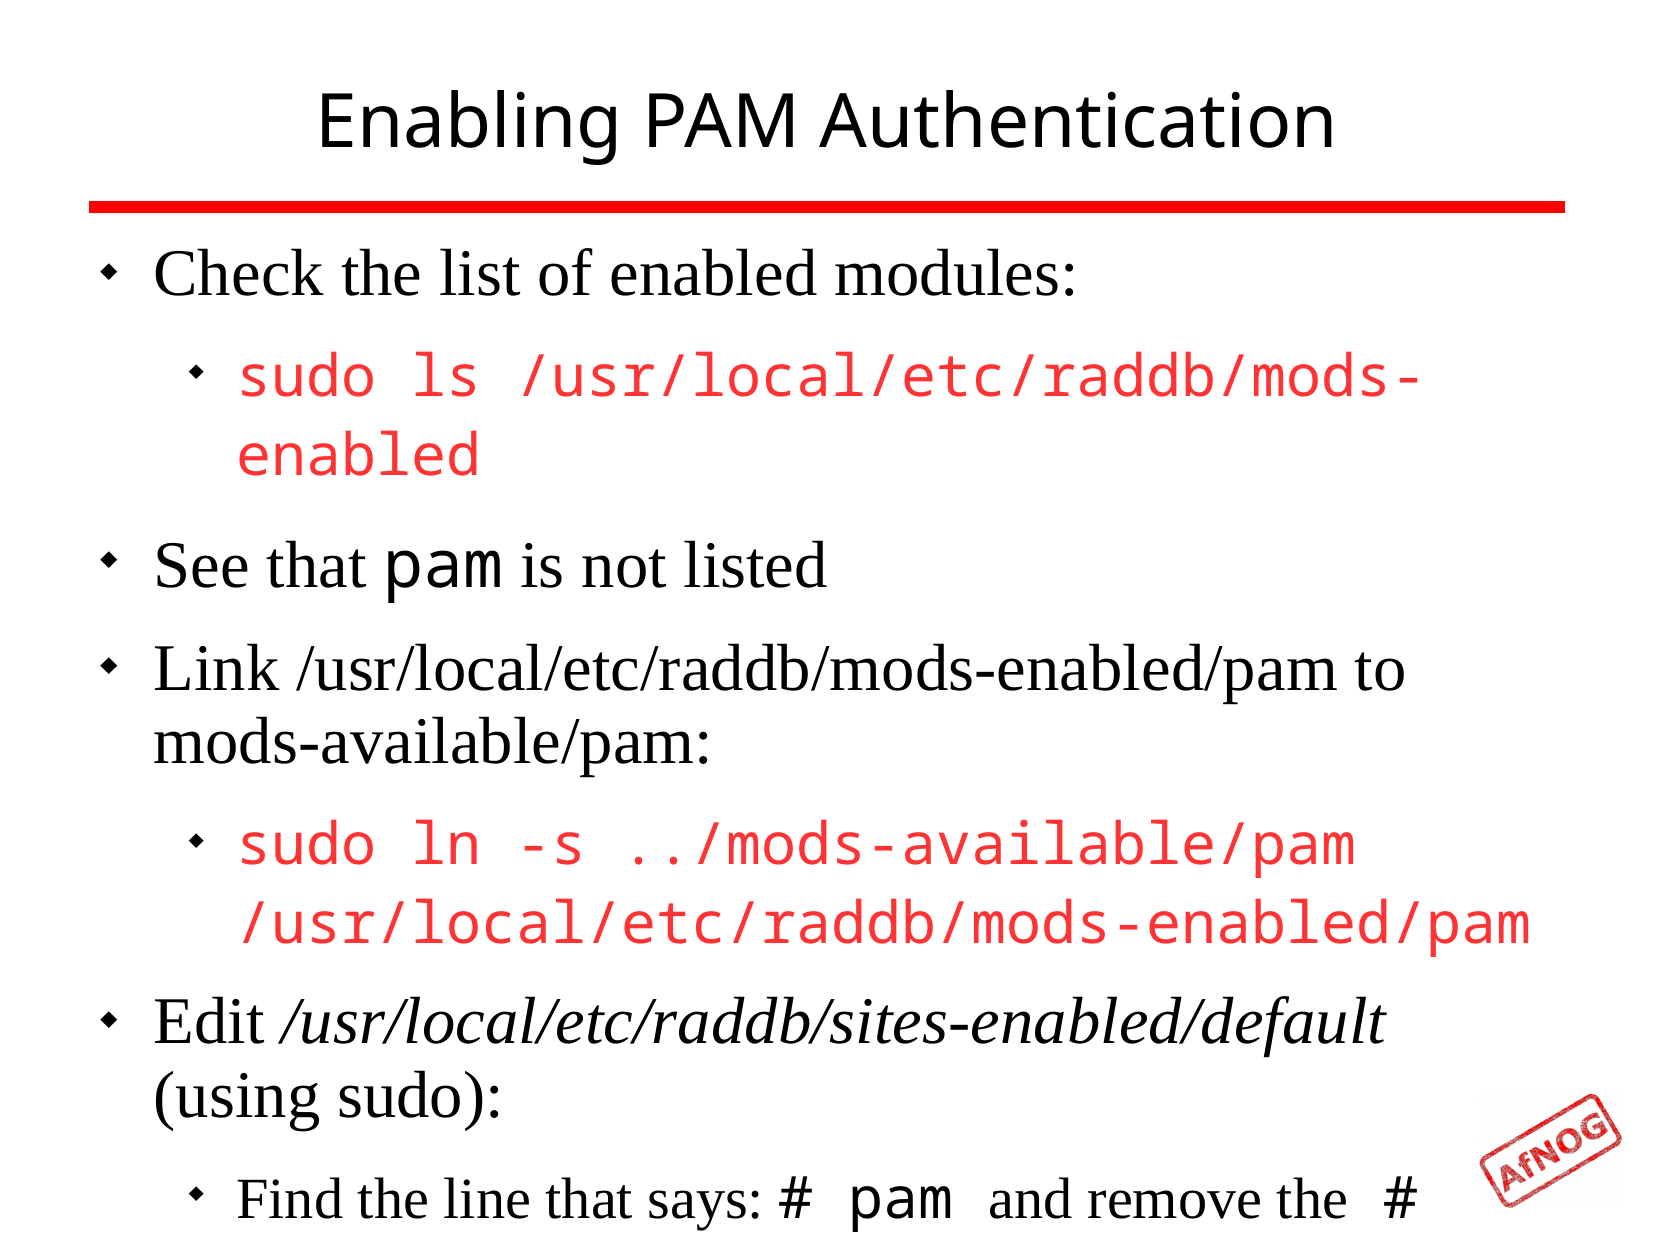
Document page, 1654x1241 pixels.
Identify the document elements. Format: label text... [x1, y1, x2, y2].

picture [1476, 1090, 1625, 1211]
list Check the list of enabled modules: sudo ls /usr/local/etc/raddb/mods-enabled See that pam is not listed Link /usr/local/etc/raddb/mods-enabled/pam to mods-available/pam: sudo ln -s ../mods-available/pam /usr/local/etc/raddb/mods-enabled/pam Edit /usr/local/etc/raddb/sites-enabled/default (using sudo): Find the line that says: # pam and remove the # Find the line that says: # unix and remove the # [82, 236, 1571, 1152]
title Enabling PAM Authentication [82, 29, 1571, 207]
